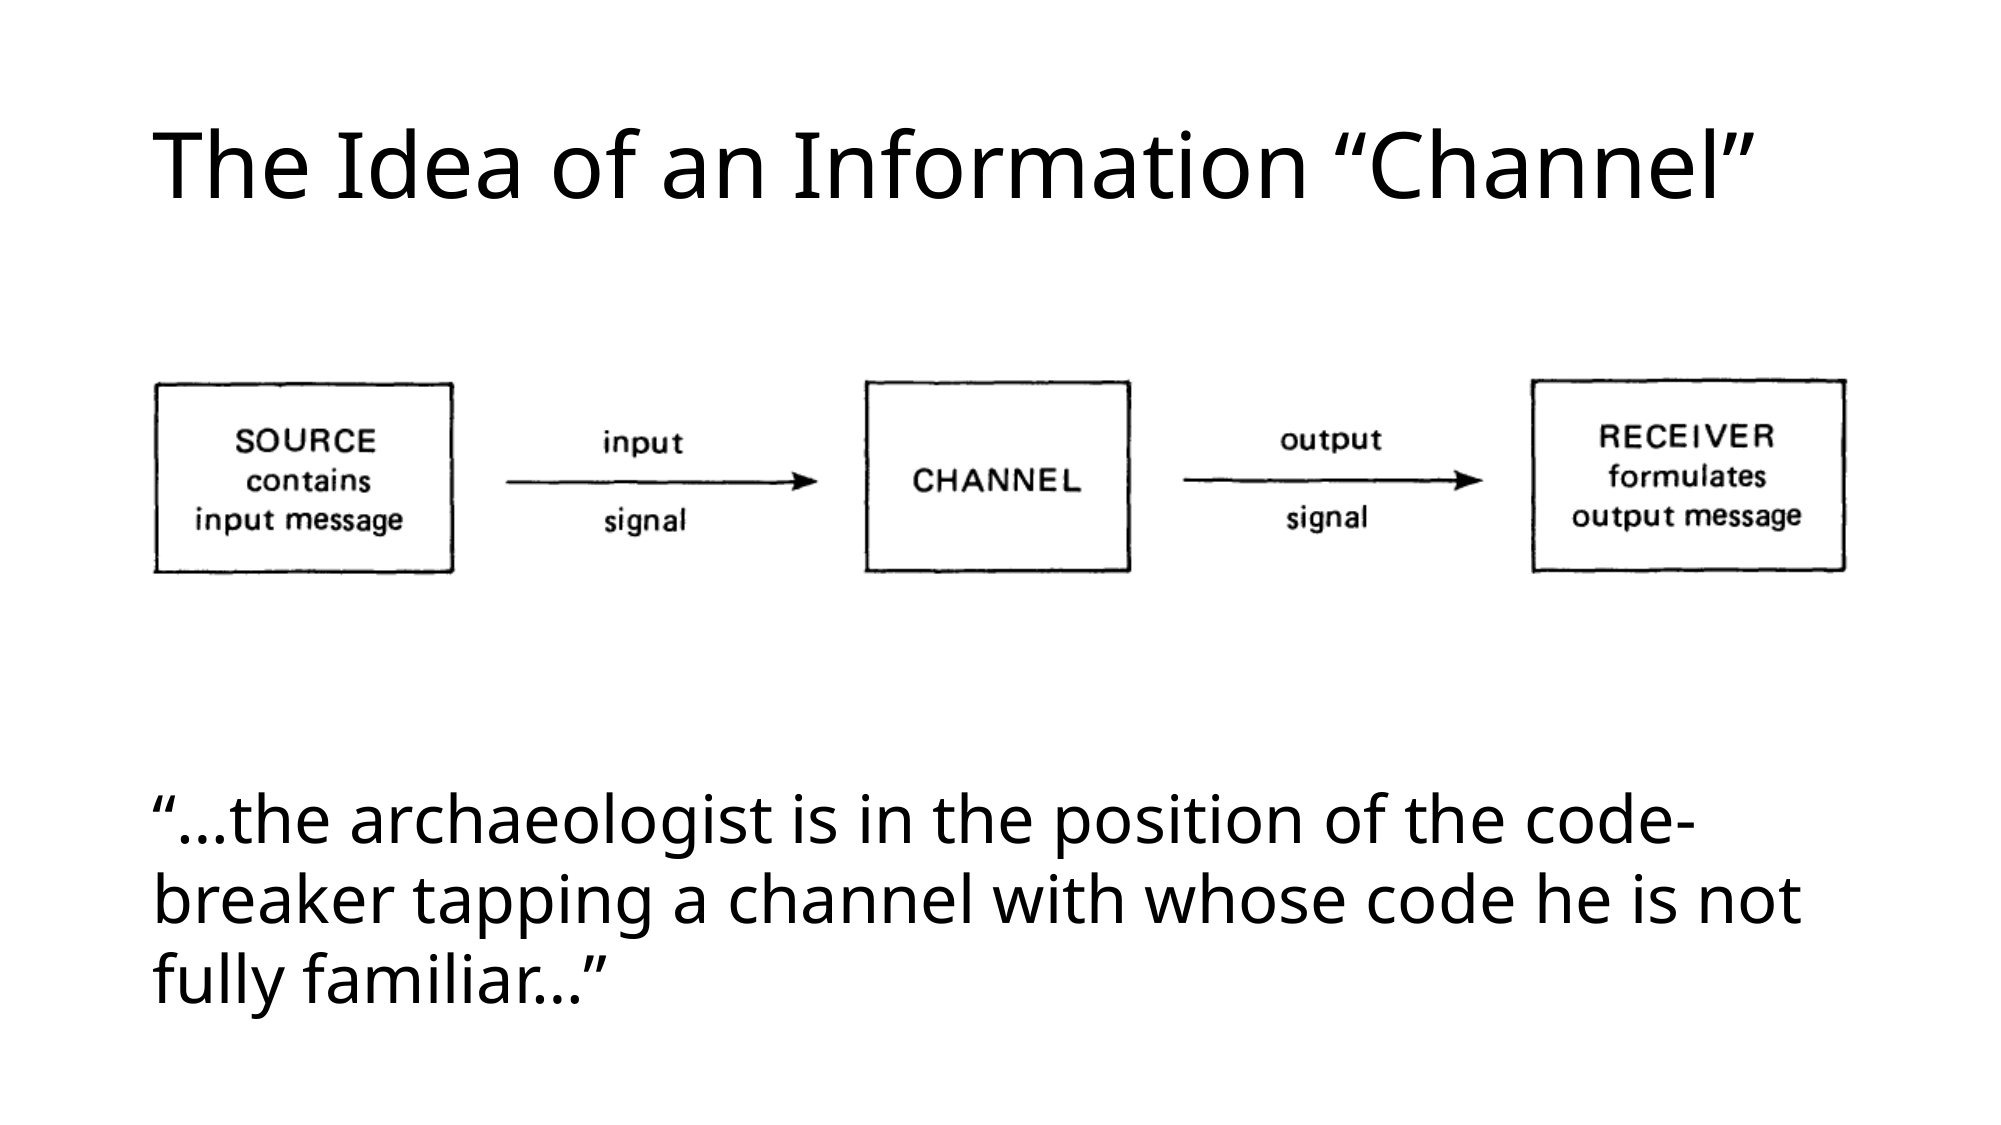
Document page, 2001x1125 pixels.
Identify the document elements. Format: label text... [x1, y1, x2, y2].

text_box “…the archaeologist is in the position of the code-breaker tapping a channel with whose code he is not fully familiar…” [137, 769, 1863, 947]
title The Idea of an Information “Channel” [137, 59, 1863, 278]
picture [137, 362, 1863, 591]
